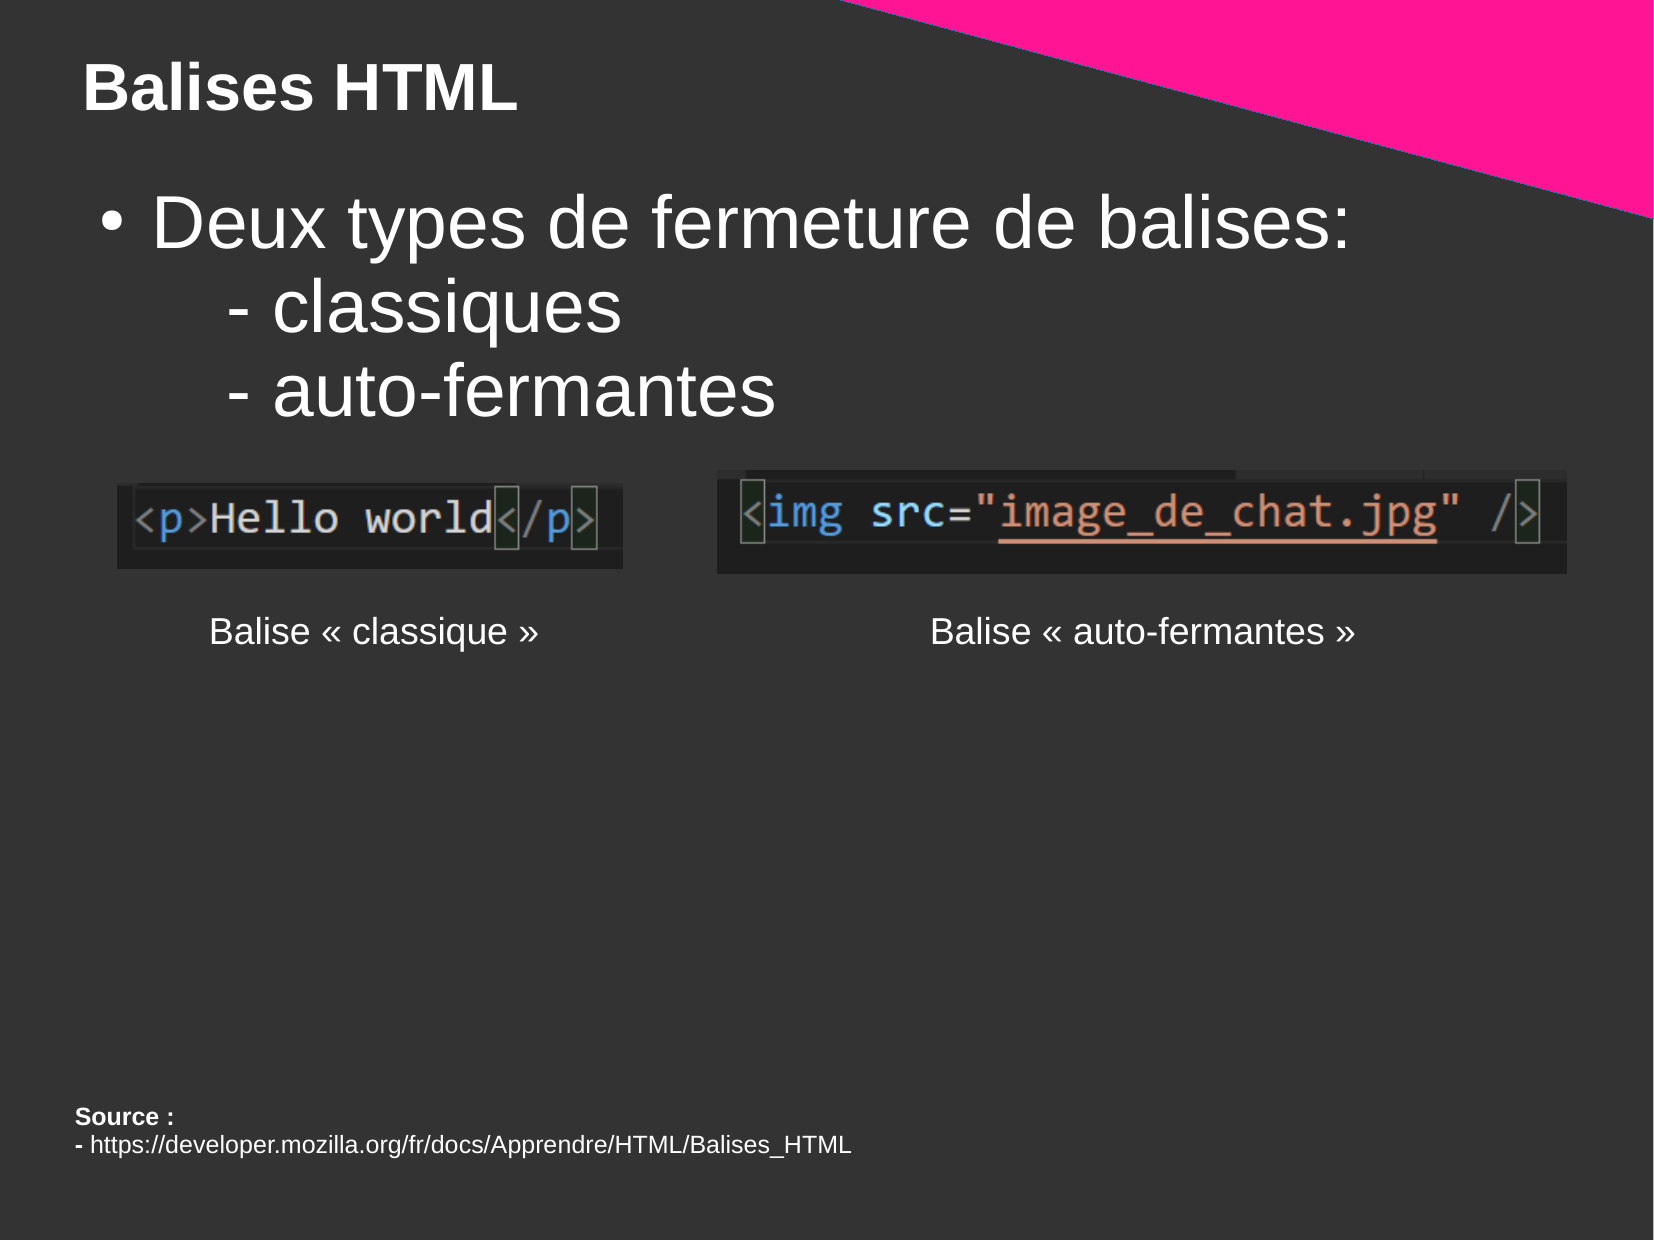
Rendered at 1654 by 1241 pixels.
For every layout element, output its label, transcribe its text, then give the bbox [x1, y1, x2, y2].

text_box [840, 0, 1654, 219]
picture [117, 483, 623, 570]
picture [717, 470, 1567, 574]
text_box Balise « auto-fermantes » [908, 603, 1378, 664]
list Deux types de fermeture de balises: - classiques - auto-fermantes [81, 180, 1570, 466]
text_box Source : - https://developer.mozilla.org/fr/docs/Apprendre/HTML/Balises_HTML [60, 1095, 1546, 1208]
text_box Balise « classique » [180, 603, 568, 702]
title Balises HTML [82, 49, 1405, 153]
